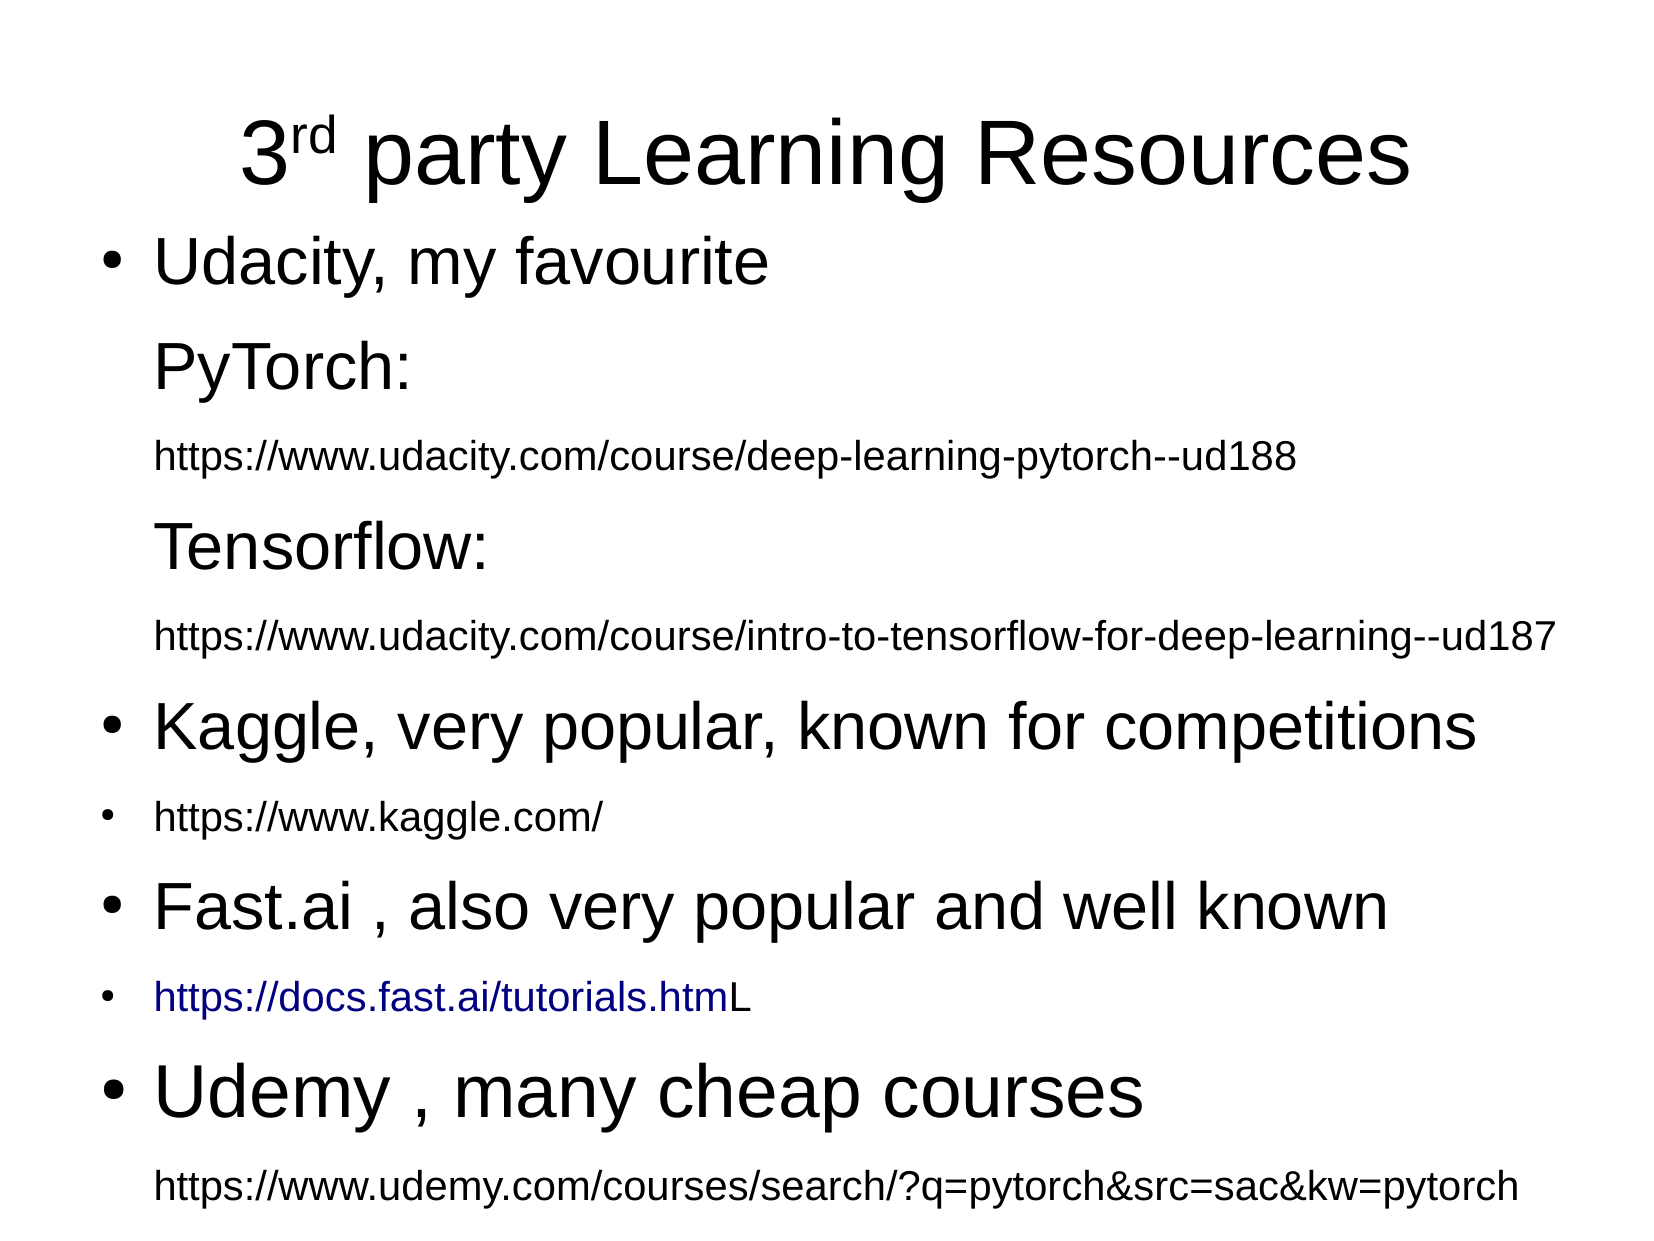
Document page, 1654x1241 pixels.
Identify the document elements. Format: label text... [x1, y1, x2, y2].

title 3rd party Learning Resources [82, 49, 1571, 224]
list Udacity, my favourite PyTorch: https://www.udacity.com/course/deep-learning-pytorch--ud188 Tensorflow: https://www.udacity.com/course/intro-to-tensorflow-for-deep-learning--ud187 Kaggle, very popular, known for competitions https://www.kaggle.com/ Fast.ai , also very popular and well known https://docs.fast.ai/tutorials.htmL Udemy , many cheap courses https://www.udemy.com/courses/search/?q=pytorch&src=sac&kw=pytorch [82, 224, 1571, 1211]
